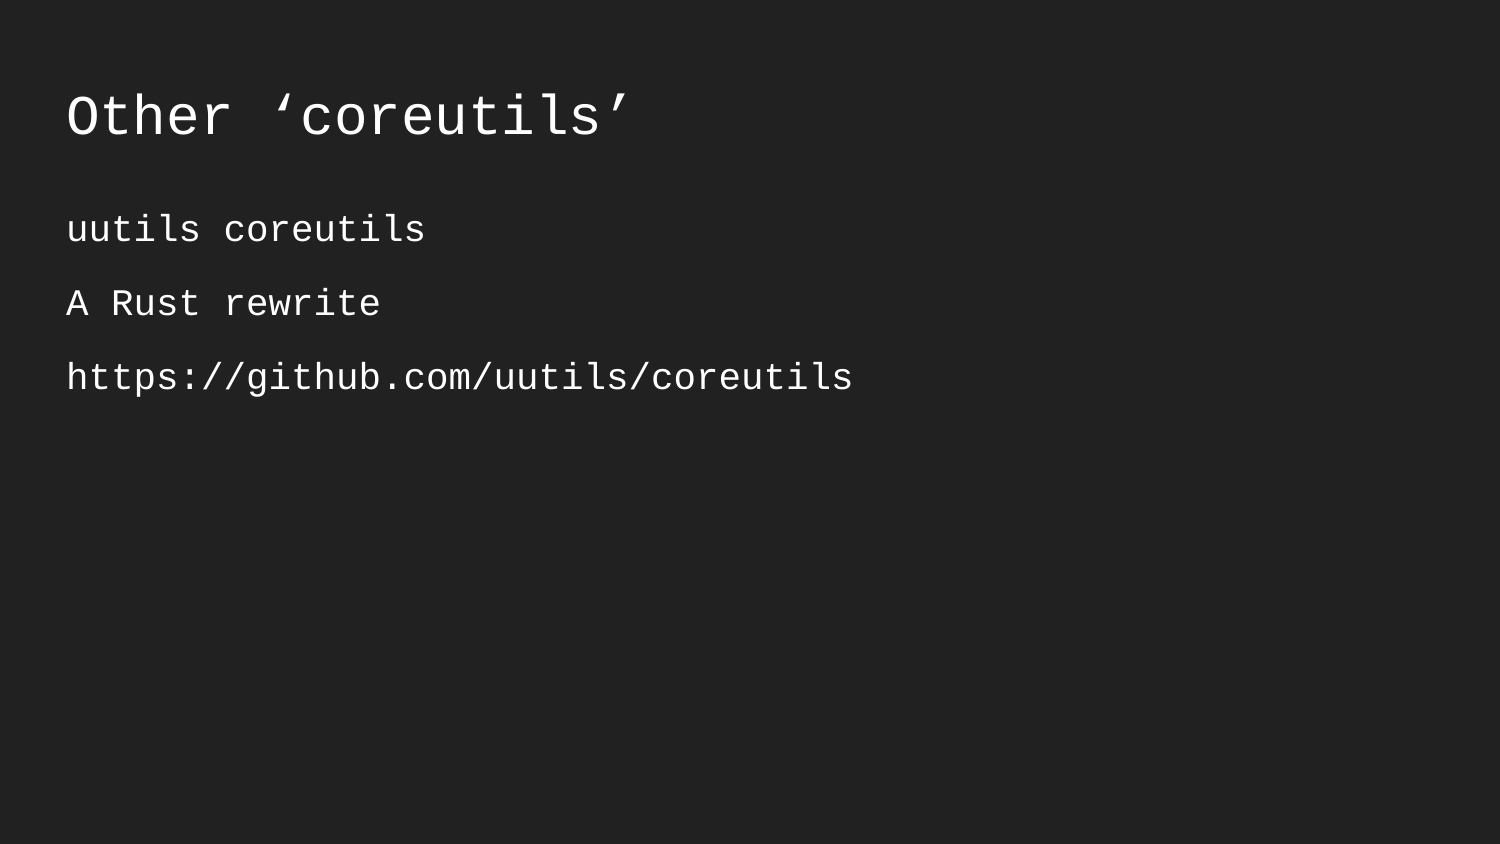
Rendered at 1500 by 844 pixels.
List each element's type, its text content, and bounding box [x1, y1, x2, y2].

title Other ‘coreutils’ [51, 72, 1449, 167]
list uutils coreutils A Rust rewrite https://github.com/uutils/coreutils [51, 189, 1449, 750]
